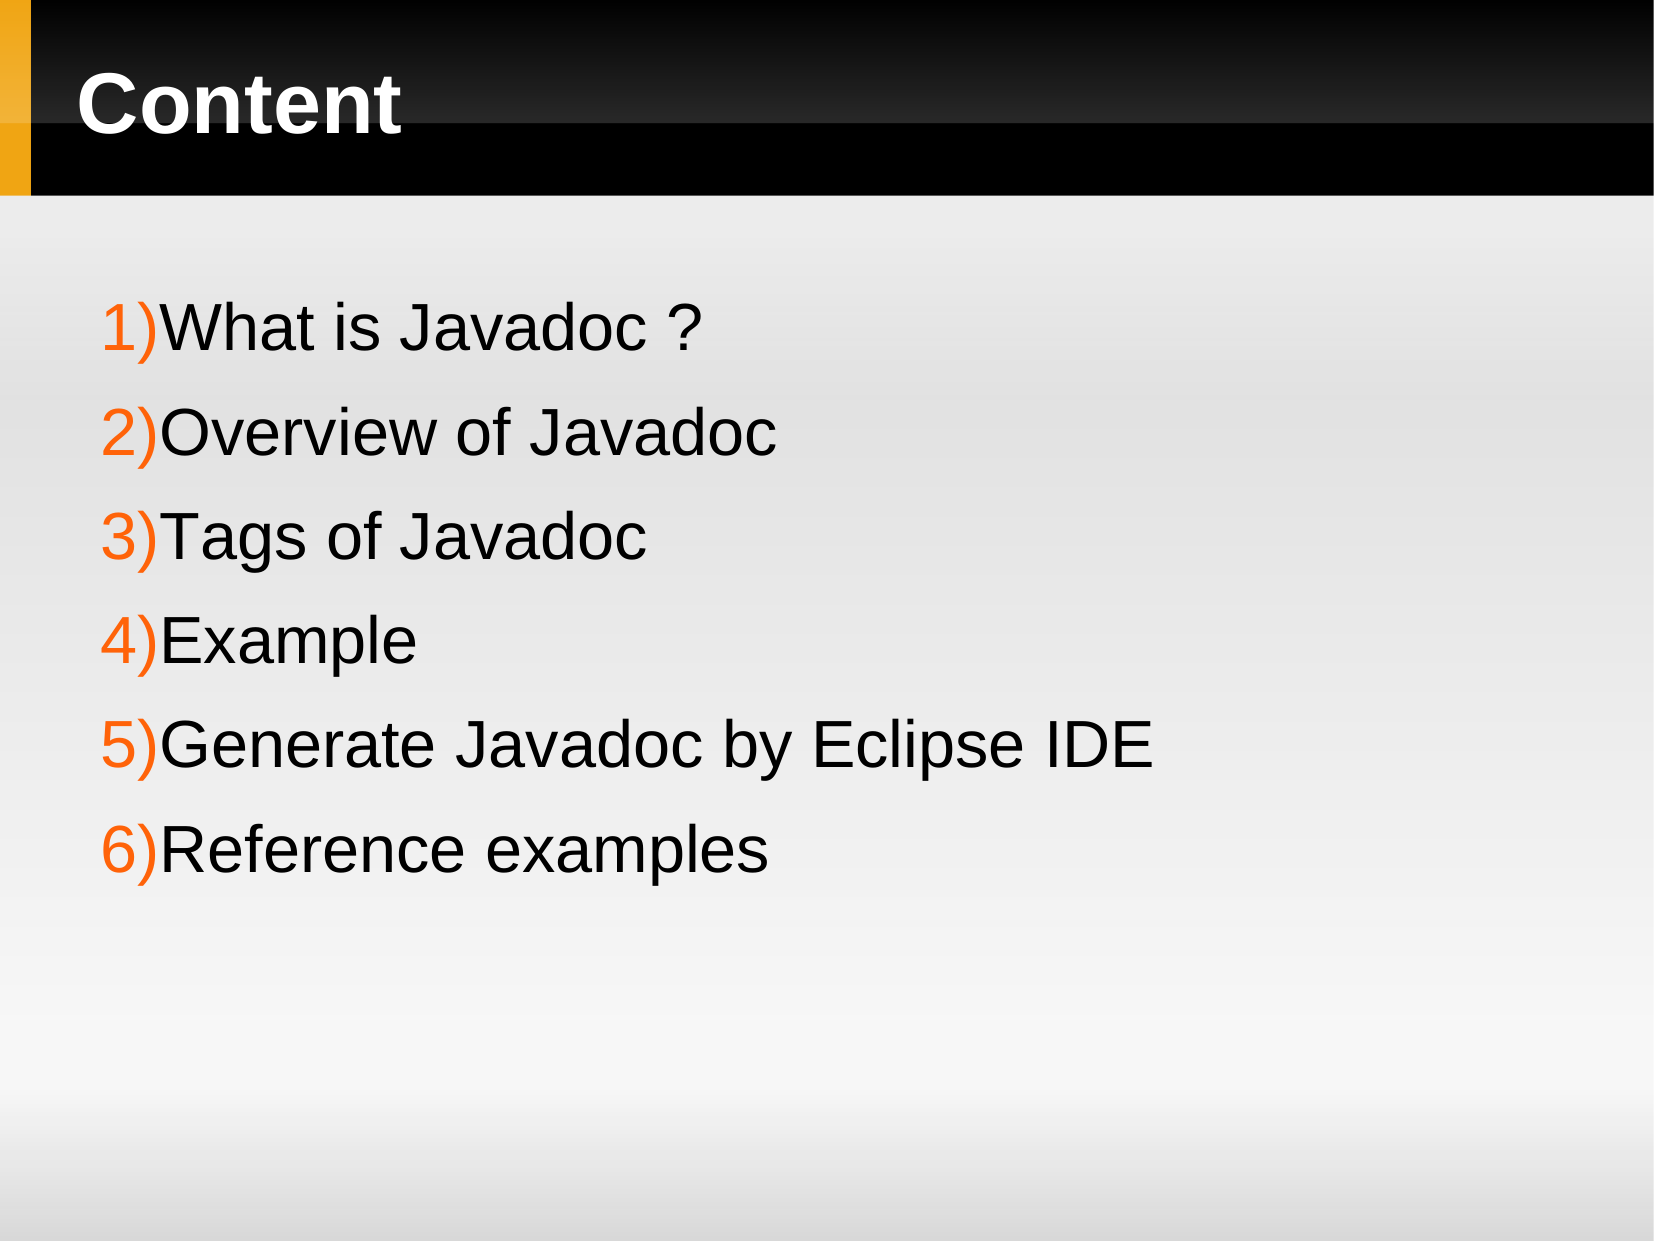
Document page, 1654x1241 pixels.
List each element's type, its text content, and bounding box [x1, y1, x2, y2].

title Content [76, 0, 1565, 208]
list What is Javadoc ? Overview of Javadoc Tags of Javadoc Example Generate Javadoc by Eclipse IDE Reference examples [82, 290, 1571, 1109]
picture [0, 0, 1654, 1241]
